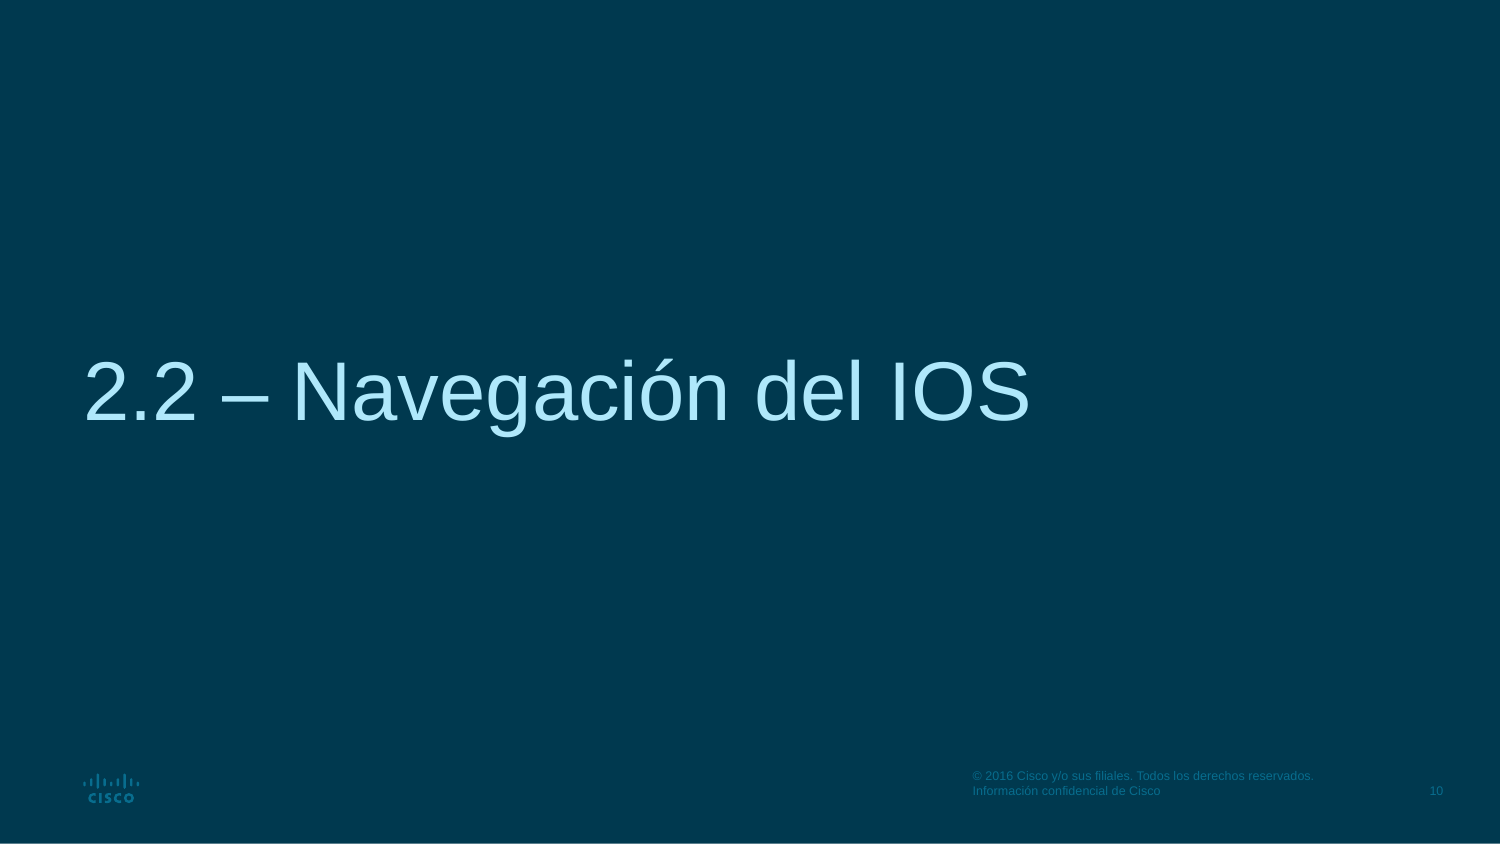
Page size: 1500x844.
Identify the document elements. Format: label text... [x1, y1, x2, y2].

title 2.2 – Navegación del IOS [68, 293, 1419, 446]
